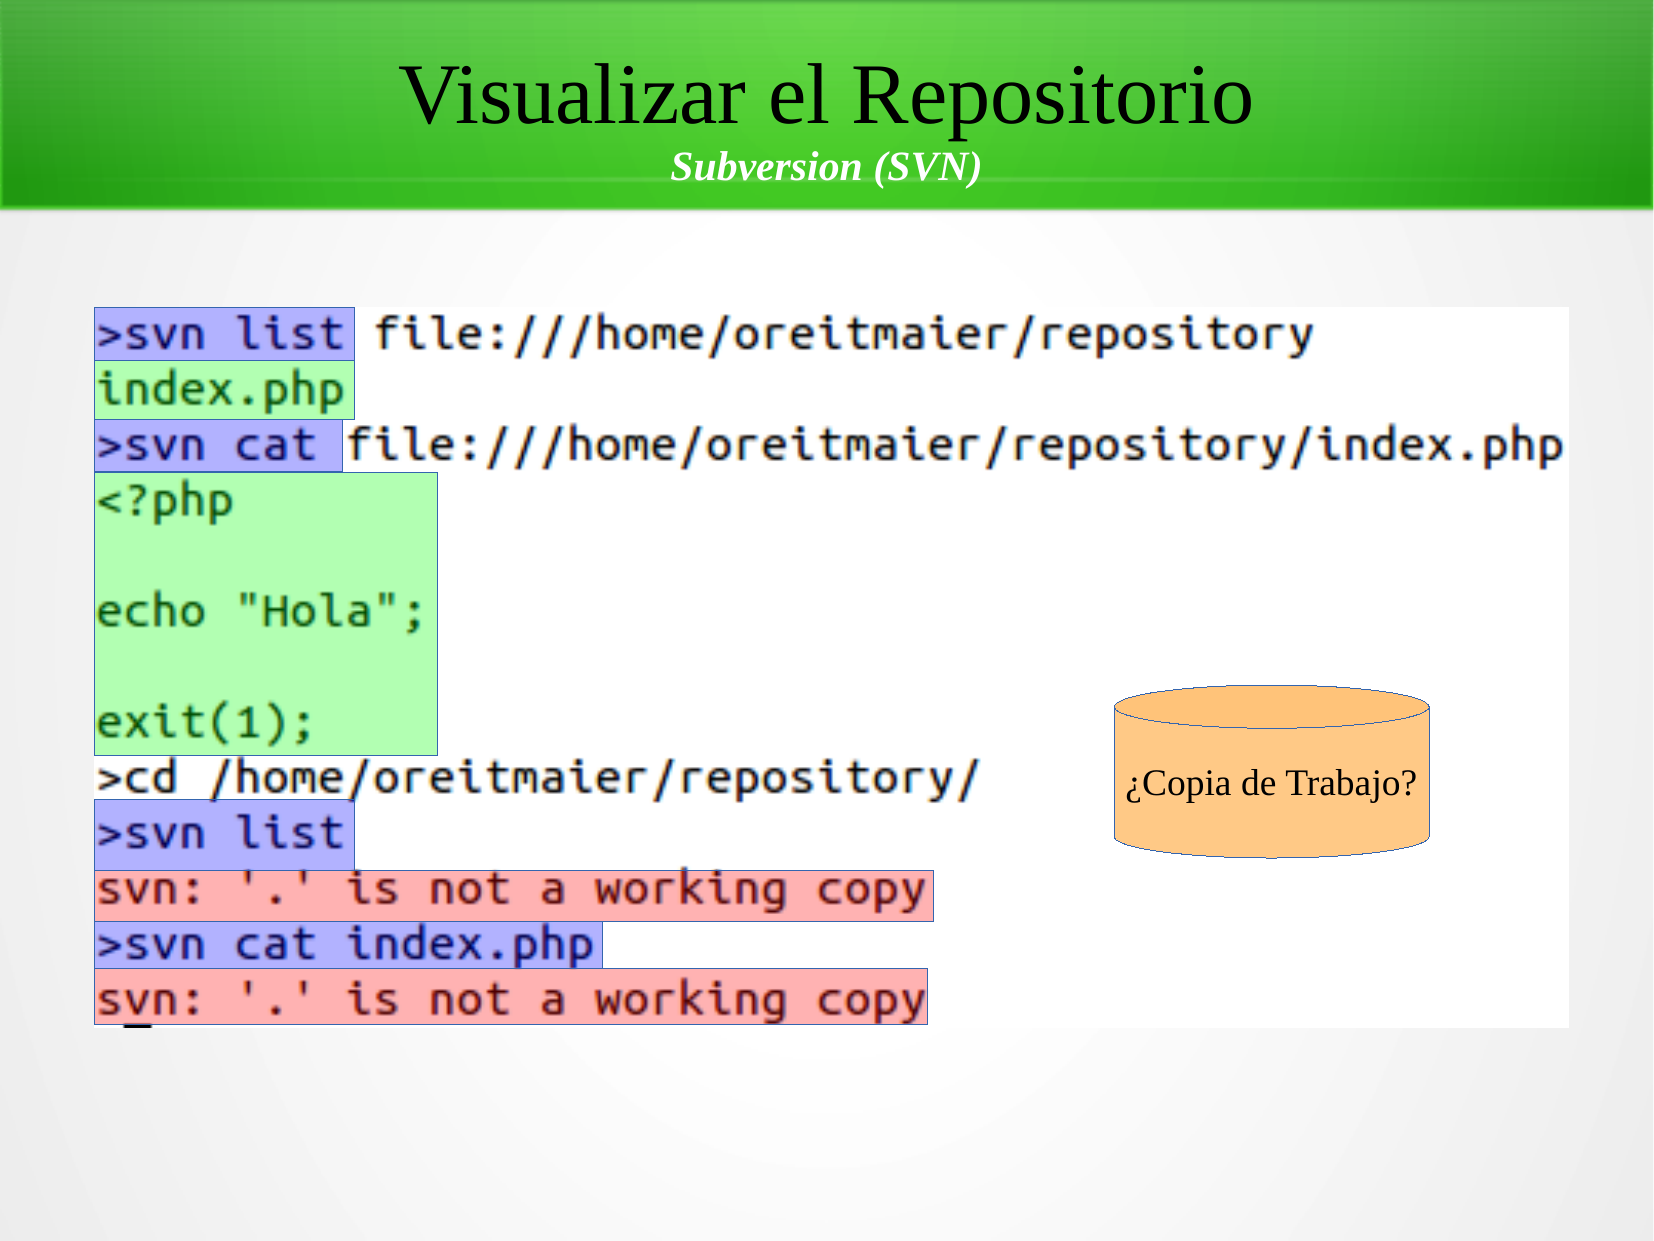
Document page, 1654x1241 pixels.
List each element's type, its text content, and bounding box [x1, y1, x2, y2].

text_box [94, 307, 438, 756]
picture [0, 0, 1654, 1241]
title Visualizar el Repositorio Subversion (SVN) [82, 46, 1571, 190]
text_box [94, 799, 934, 1025]
text_box ¿Copia de Trabajo? [1114, 708, 1430, 859]
